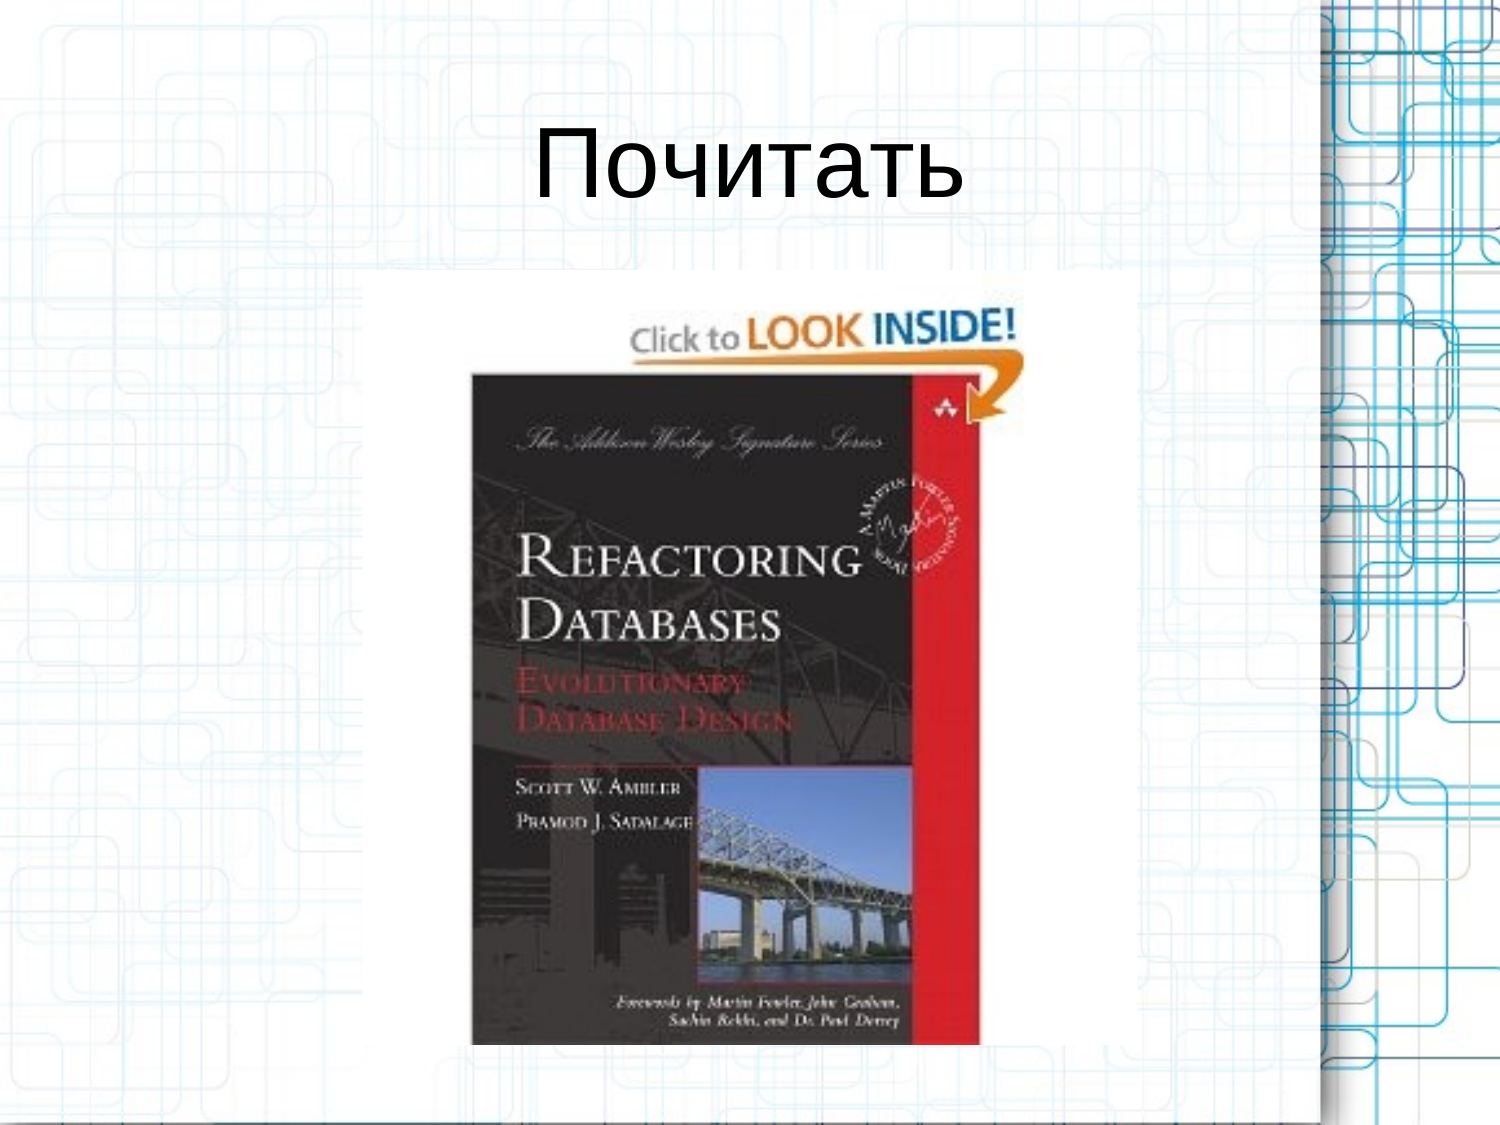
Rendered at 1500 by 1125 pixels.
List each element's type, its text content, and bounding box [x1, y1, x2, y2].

picture [0, 0, 1500, 1125]
title Почитать [75, 45, 1425, 233]
text_box [362, 270, 1138, 1045]
